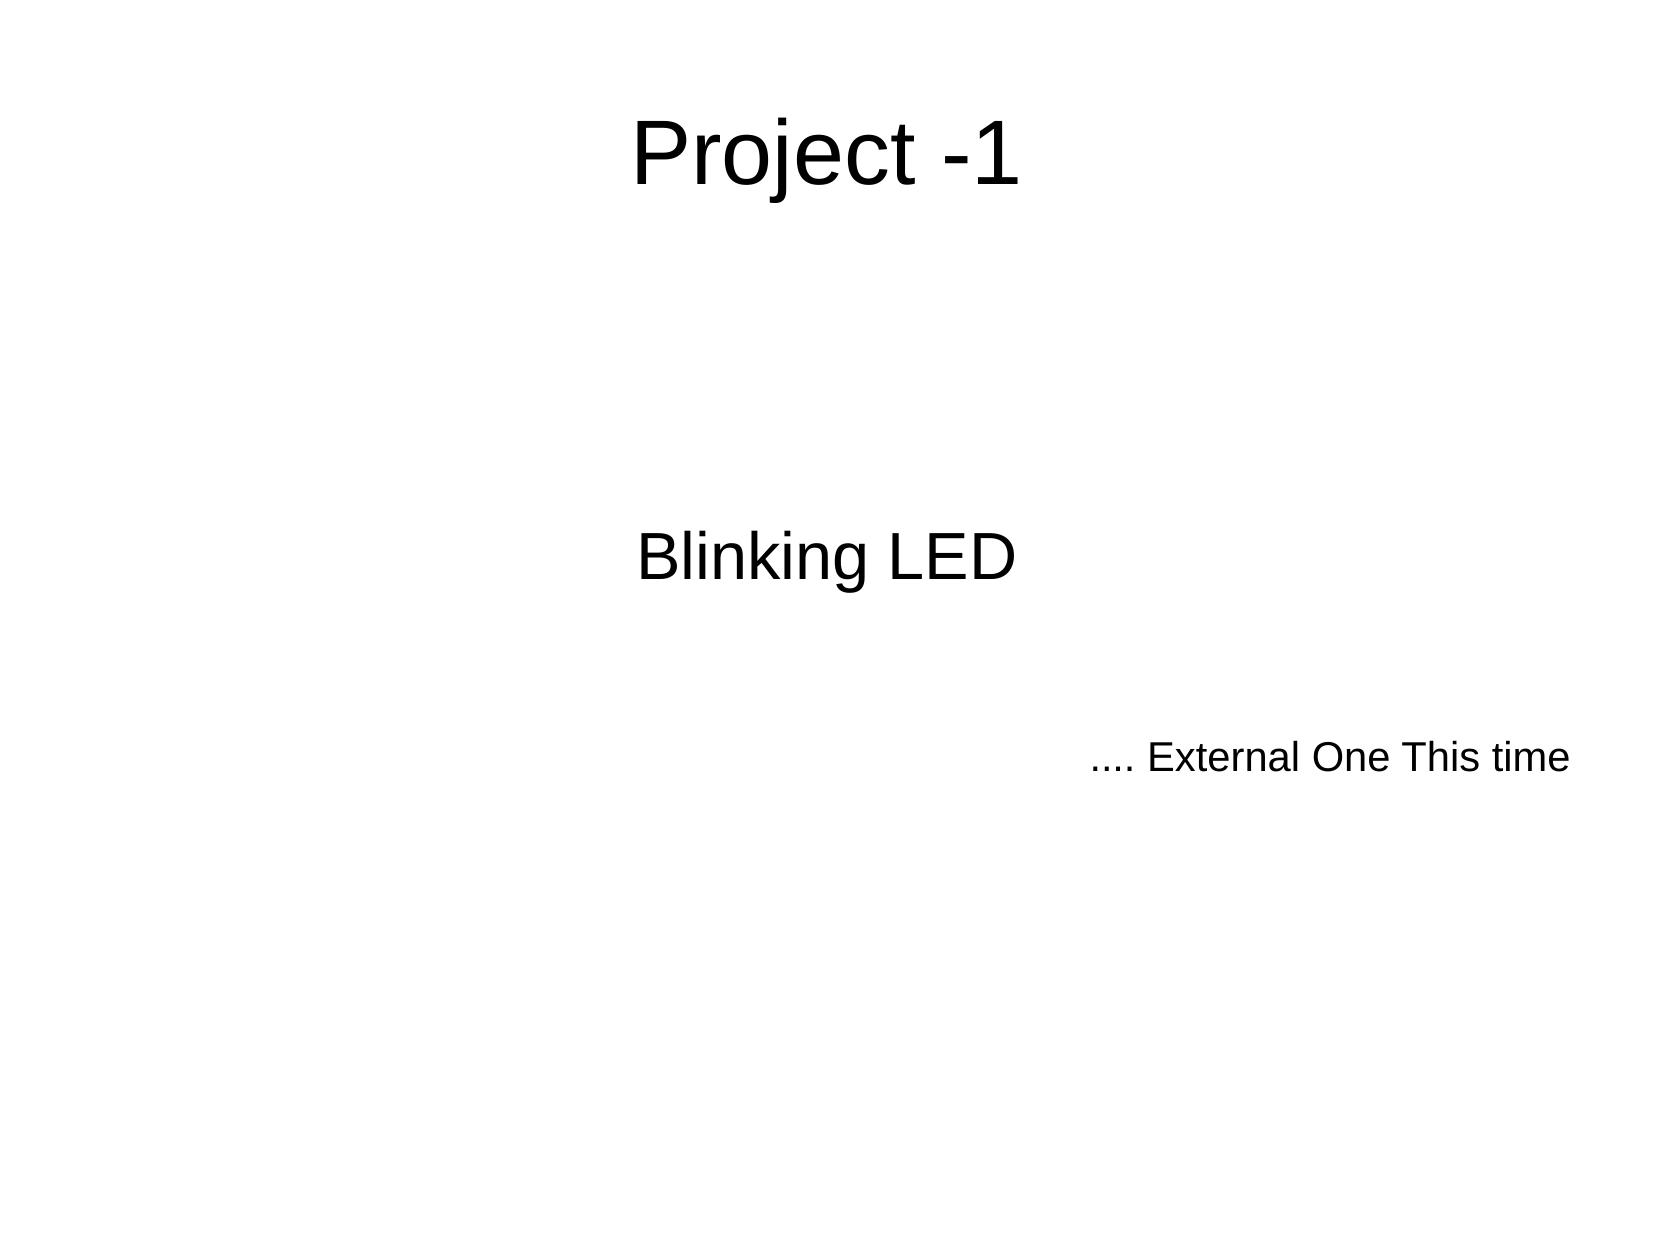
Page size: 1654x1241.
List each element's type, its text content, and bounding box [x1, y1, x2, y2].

subtitle Blinking LED .... External One This time [82, 290, 1571, 1010]
title Project -1 [82, 49, 1571, 257]
